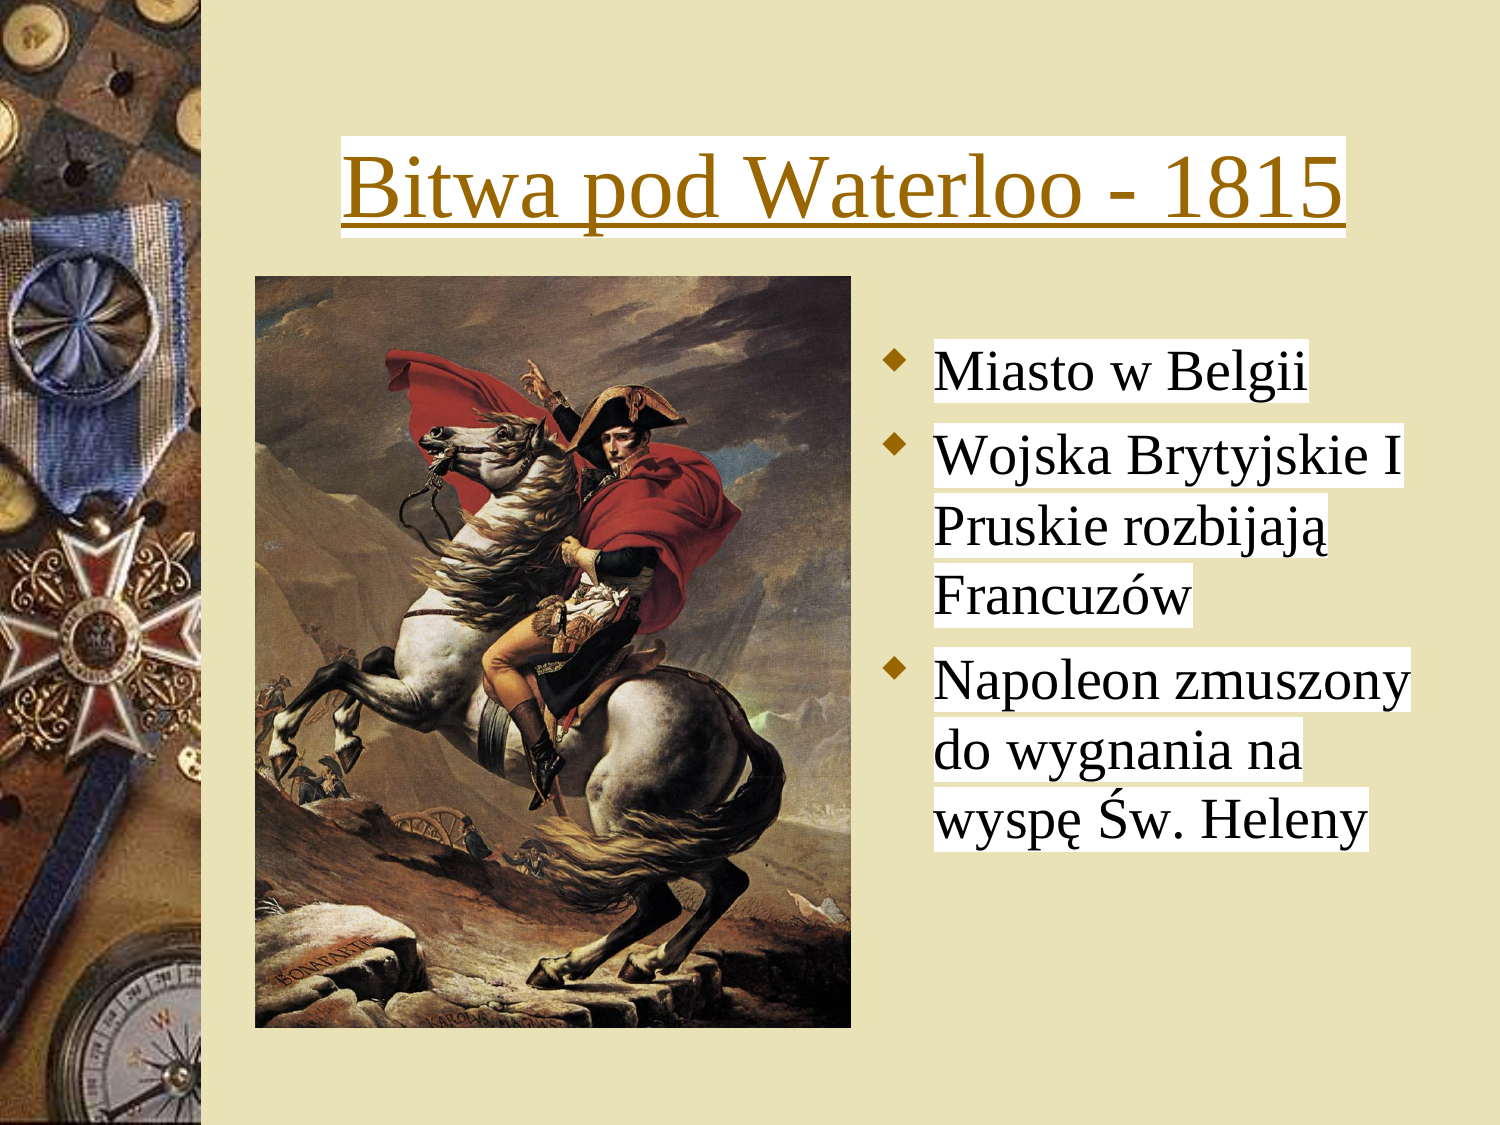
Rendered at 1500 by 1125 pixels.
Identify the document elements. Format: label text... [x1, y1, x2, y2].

picture [255, 276, 851, 1028]
picture [0, 0, 201, 1125]
title Bitwa pod Waterloo - 1815 [224, 87, 1463, 275]
list Miasto w Belgii Wojska Brytyjskie I Pruskie rozbijają Francuzów Napoleon zmuszony do wygnania na wyspę Św. Heleny [862, 324, 1476, 1000]
